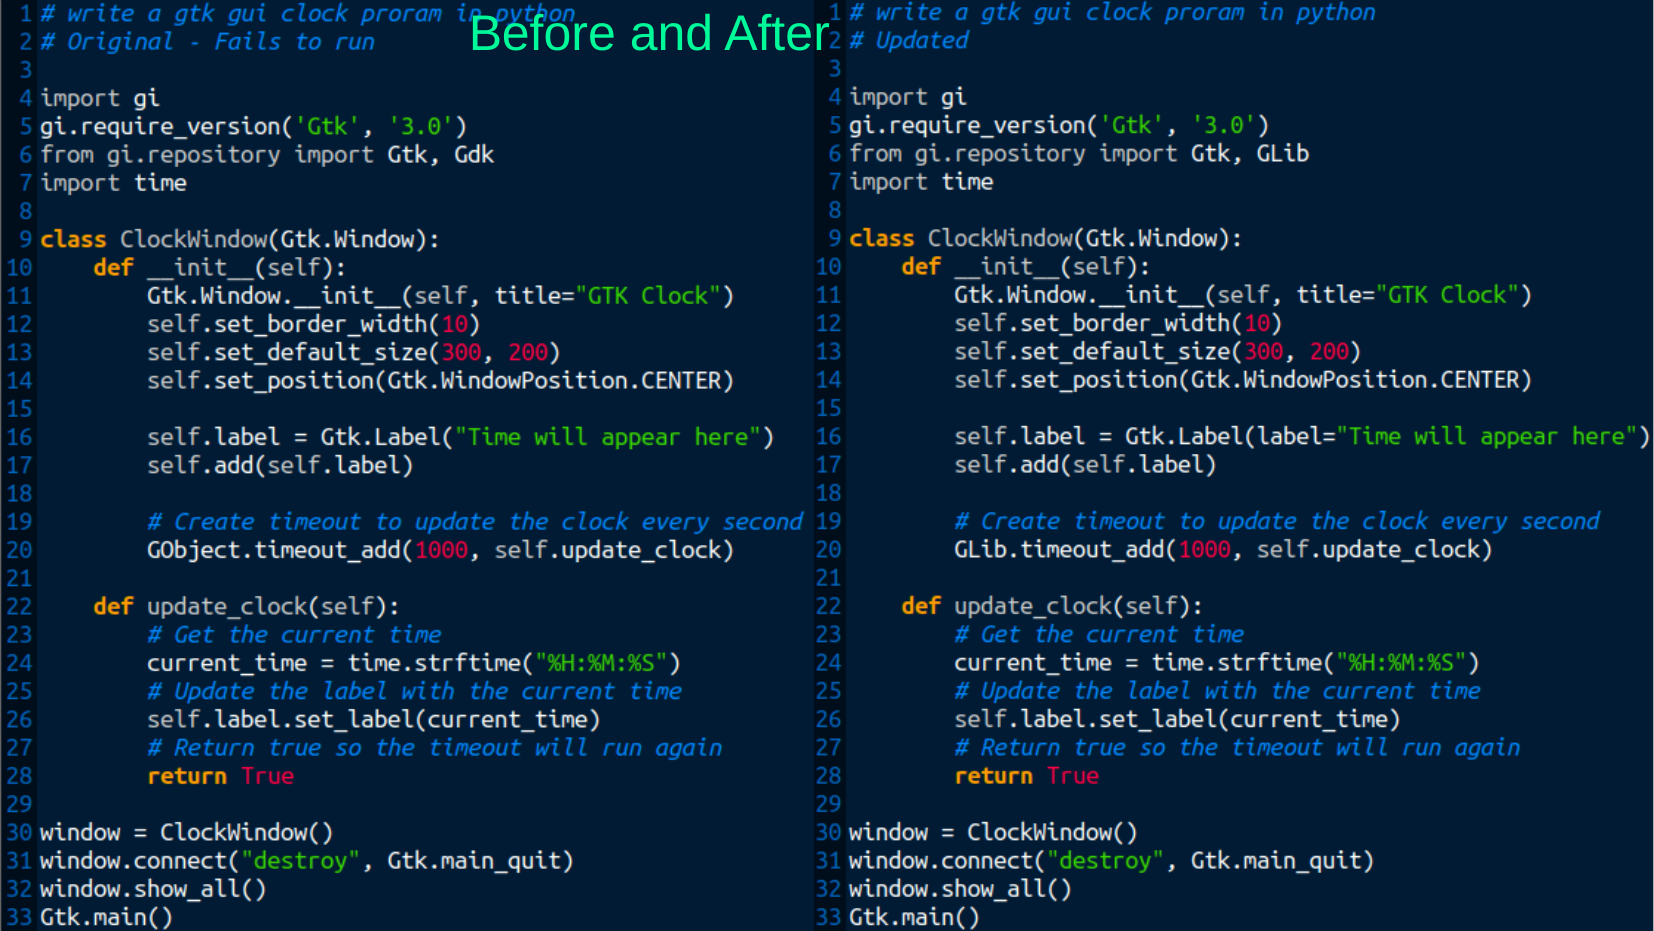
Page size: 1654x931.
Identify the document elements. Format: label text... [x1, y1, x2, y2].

picture [0, 0, 1654, 931]
title Before and After [0, 0, 1394, 67]
